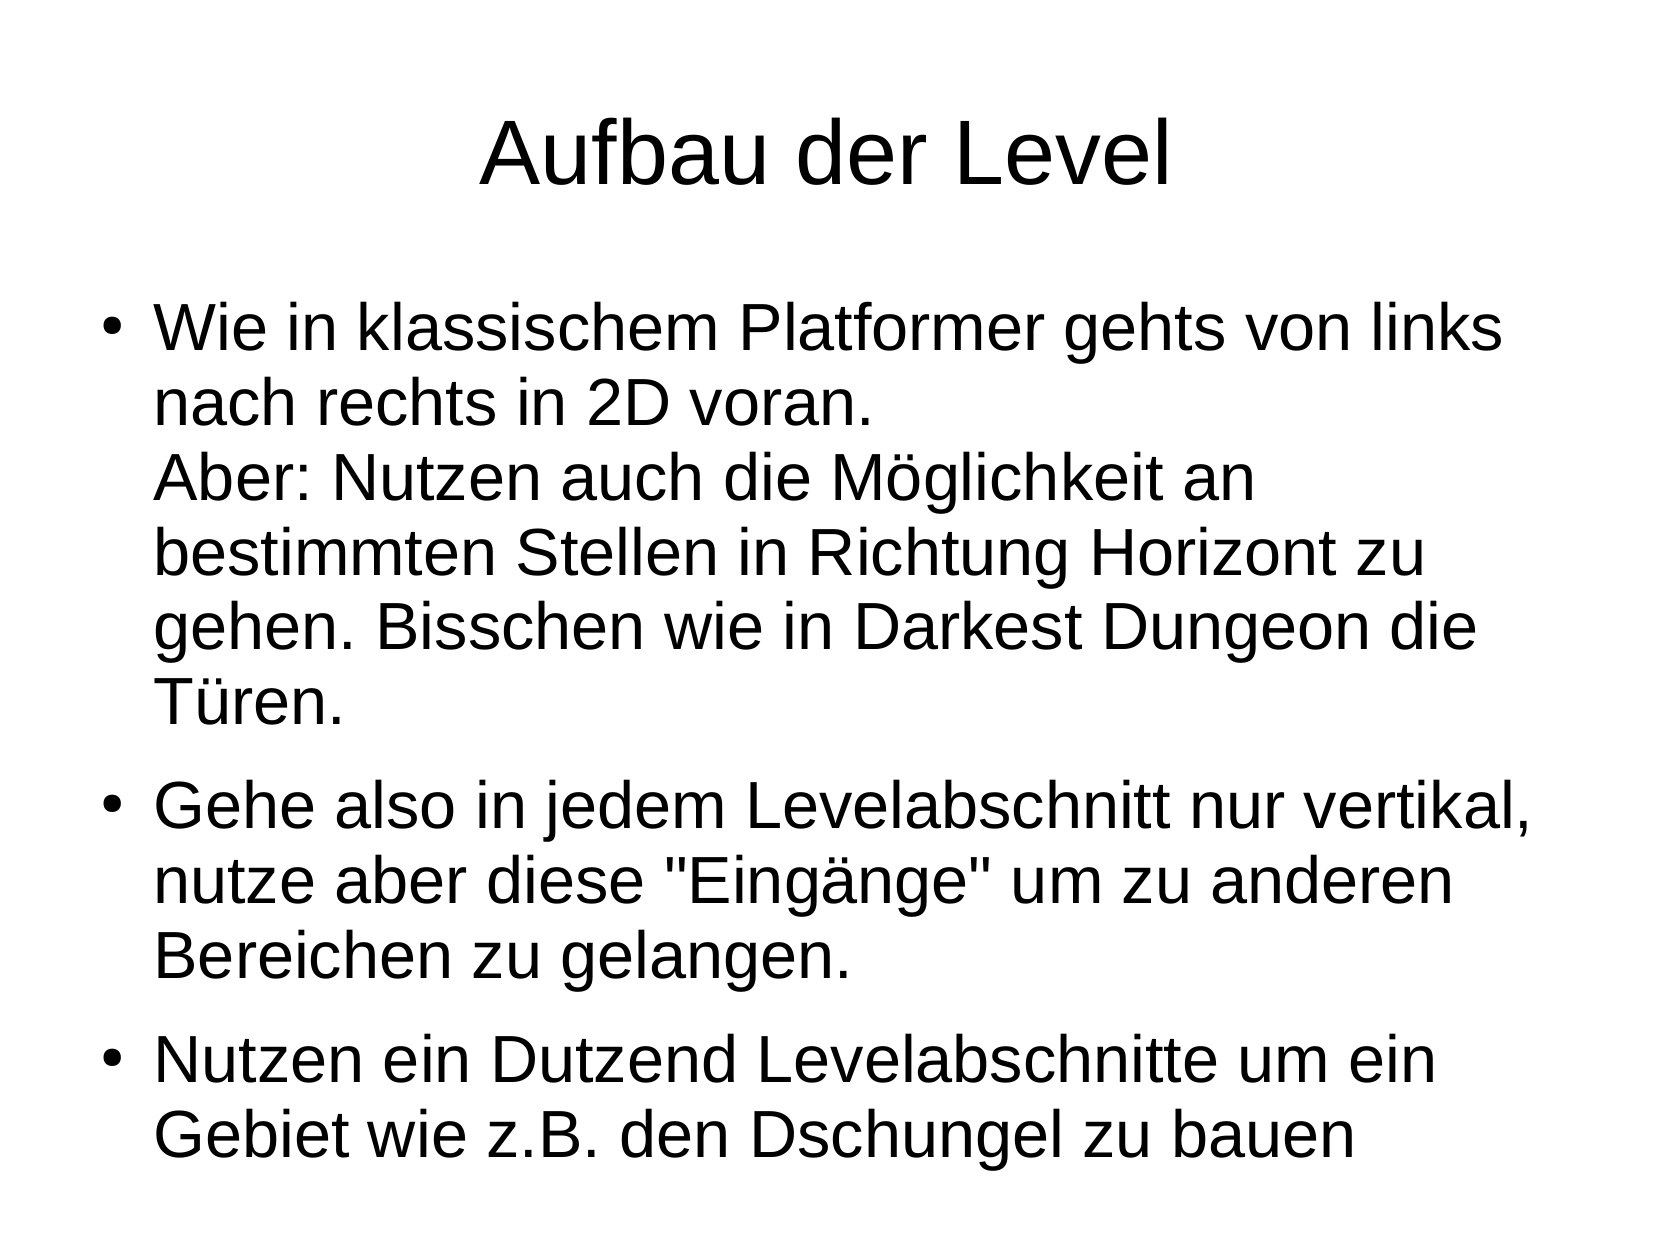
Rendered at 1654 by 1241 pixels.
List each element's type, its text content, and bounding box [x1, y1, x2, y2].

list Wie in klassischem Platformer gehts von links nach rechts in 2D voran. Aber: Nutzen auch die Möglichkeit an bestimmten Stellen in Richtung Horizont zu gehen. Bisschen wie in Darkest Dungeon die Türen. Gehe also in jedem Levelabschnitt nur vertikal, nutze aber diese "Eingänge" um zu anderen Bereichen zu gelangen. Nutzen ein Dutzend Levelabschnitte um ein Gebiet wie z.B. den Dschungel zu bauen [82, 290, 1571, 1172]
title Aufbau der Level [82, 49, 1571, 257]
